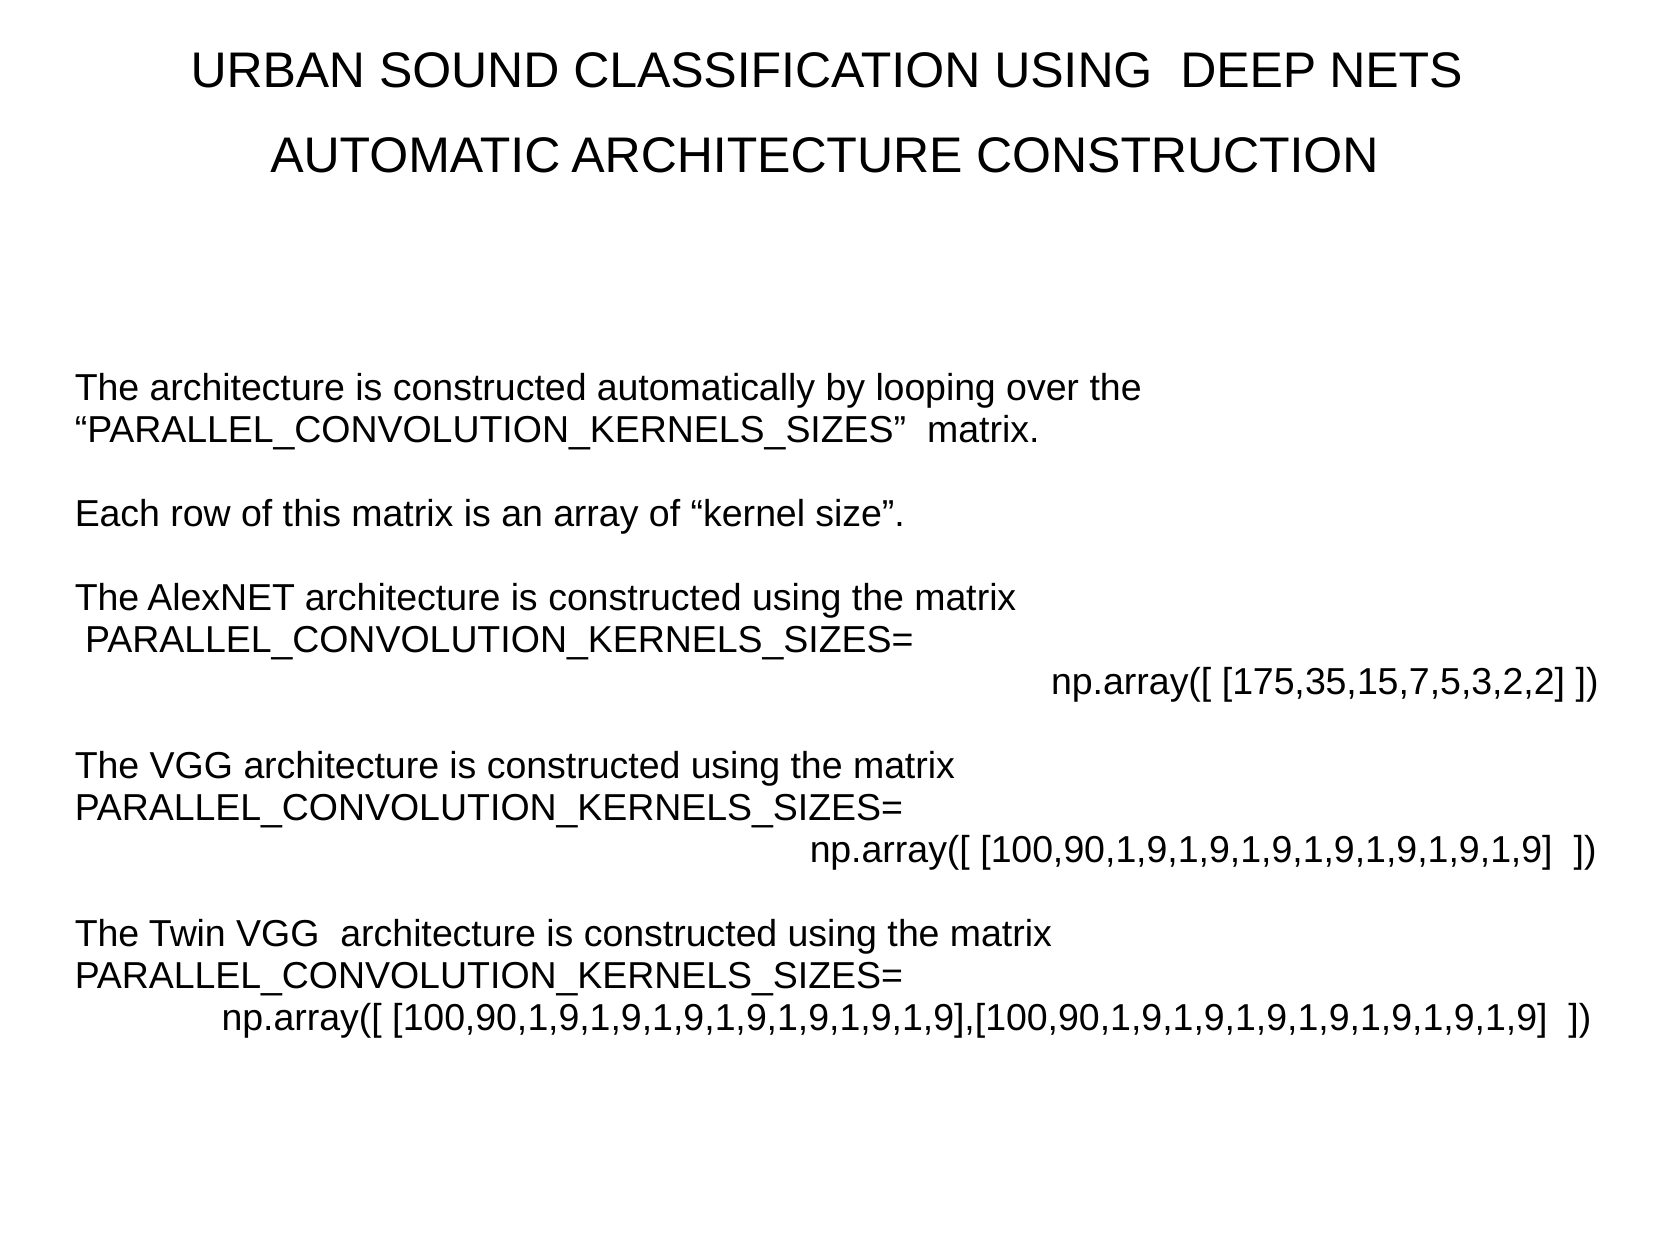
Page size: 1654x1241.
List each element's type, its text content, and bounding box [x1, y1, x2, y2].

title URBAN SOUND CLASSIFICATION USING DEEP NETS [82, 34, 1571, 106]
text_box The architecture is constructed automatically by looping over the “PARALLEL_CONVOLUTION_KERNELS_SIZES” matrix. Each row of this matrix is an array of “kernel size”. The AlexNET architecture is constructed using the matrix PARALLEL_CONVOLUTION_KERNELS_SIZES= np.array([ [175,35,15,7,5,3,2,2] ]) The VGG architecture is constructed using the matrix PARALLEL_CONVOLUTION_KERNELS_SIZES= np.array([ [100,90,1,9,1,9,1,9,1,9,1,9,1,9,1,9] ]) The Twin VGG architecture is constructed using the matrix PARALLEL_CONVOLUTION_KERNELS_SIZES= np.array([ [100,90,1,9,1,9,1,9,1,9,1,9,1,9,1,9],[100,90,1,9,1,9,1,9,1,9,1,9,1,9,1,9] ]) [60, 359, 1621, 1081]
title AUTOMATIC ARCHITECTURE CONSTRUCTION [80, 120, 1569, 191]
